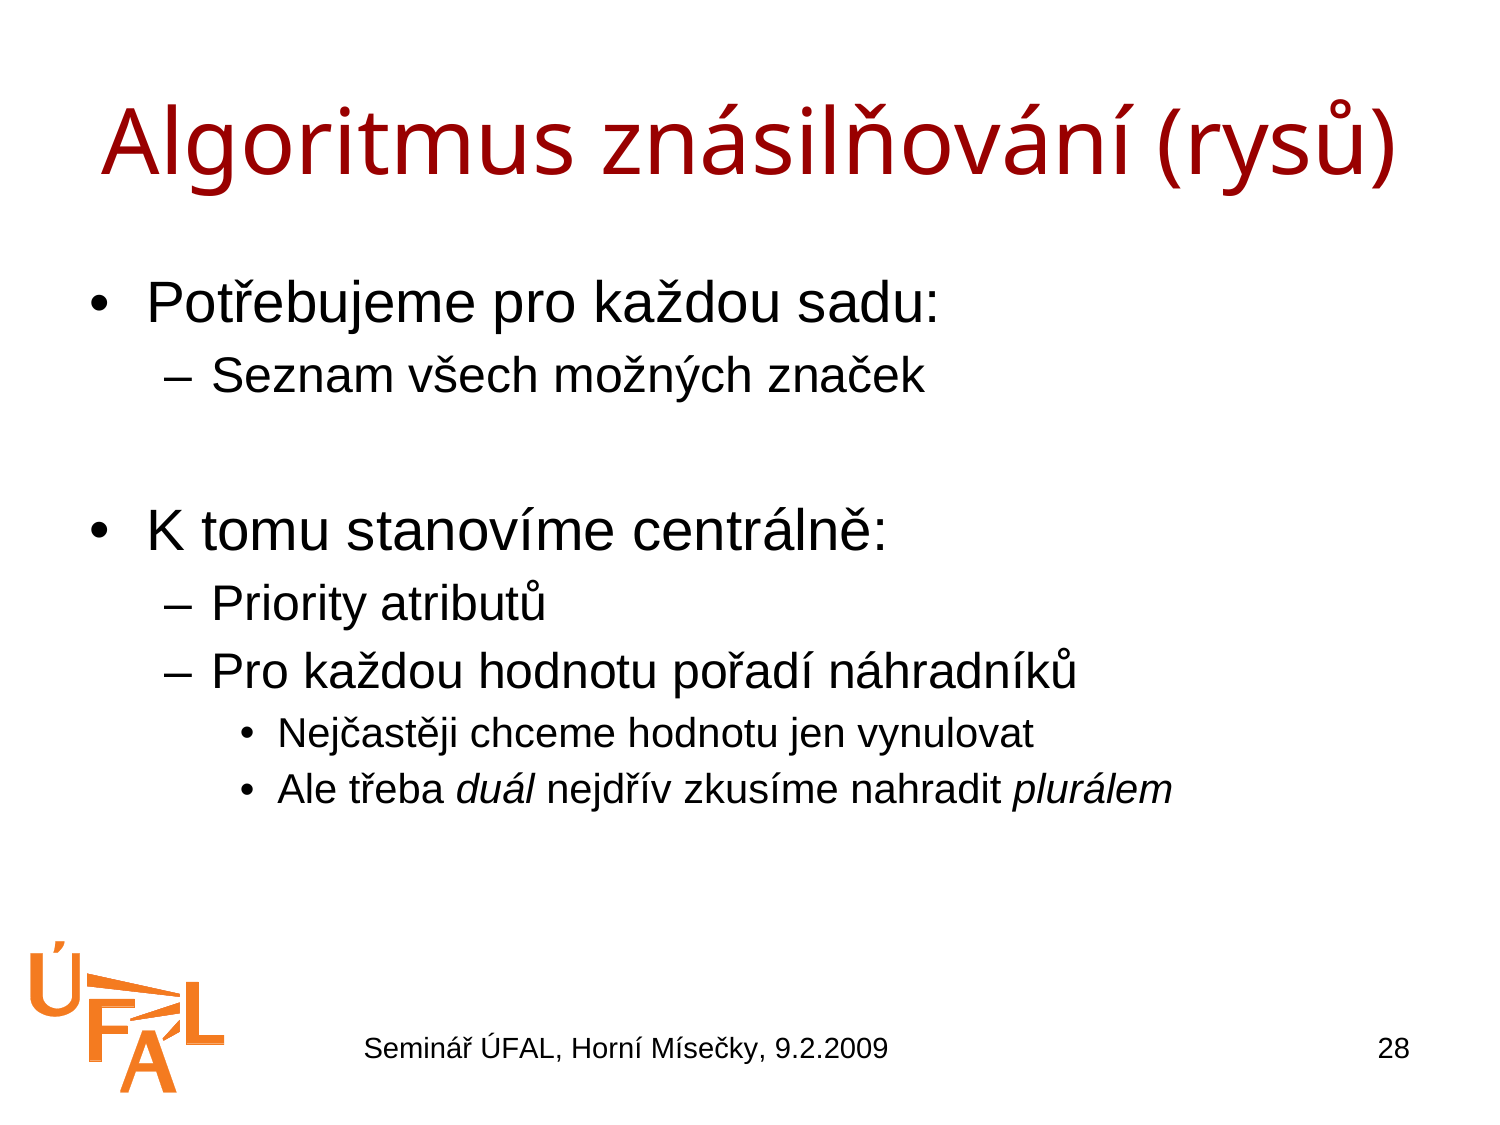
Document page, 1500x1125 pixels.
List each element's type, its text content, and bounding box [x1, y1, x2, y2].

title Algoritmus znásilňování (rysů) [75, 45, 1426, 233]
list Potřebujeme pro každou sadu: Seznam všech možných značek K tomu stanovíme centrálně: Priority atributů Pro každou hodnotu pořadí náhradníků Nejčastěji chceme hodnotu jen vynulovat Ale třeba duál nejdřív zkusíme nahradit plurálem [75, 262, 1426, 1006]
